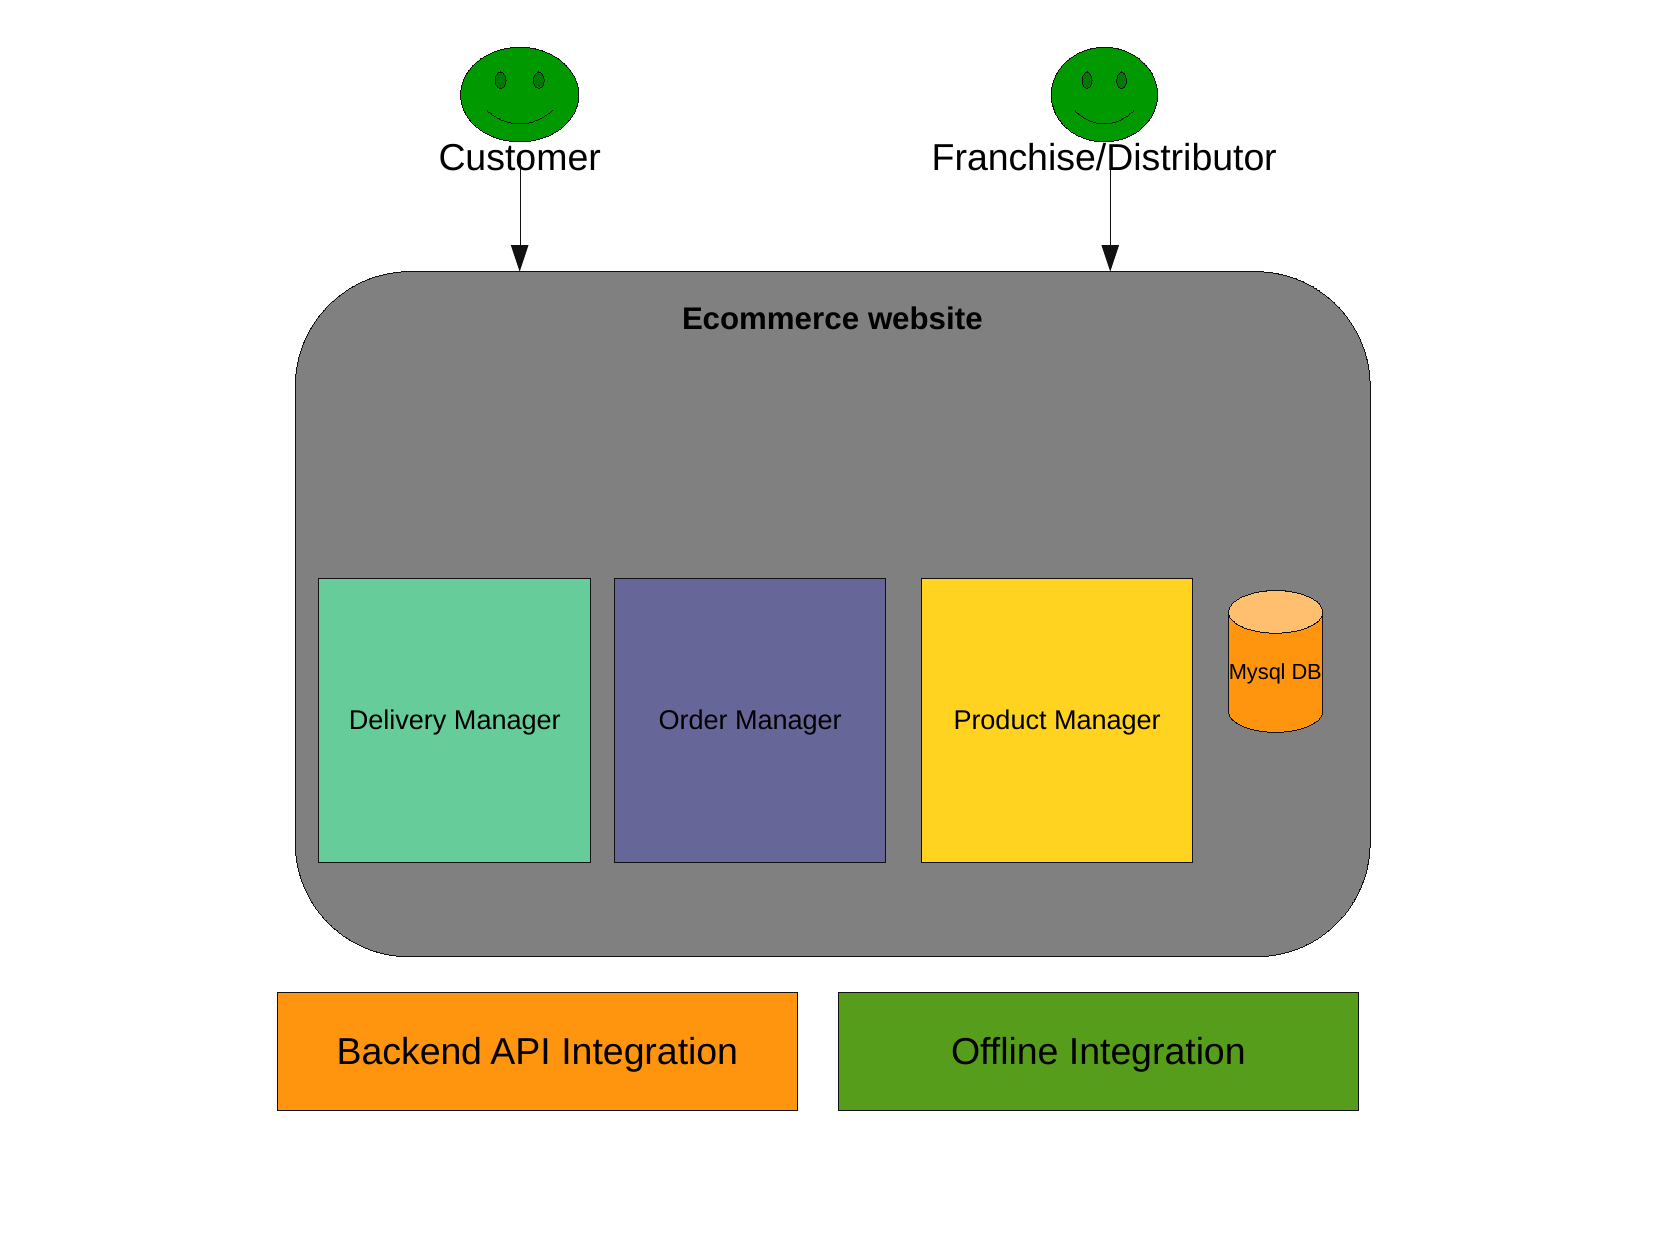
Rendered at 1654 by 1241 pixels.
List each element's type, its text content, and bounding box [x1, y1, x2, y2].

text_box Backend API Integration [277, 992, 798, 1111]
text_box Product Manager [921, 578, 1193, 863]
text_box Offline Integration [838, 992, 1359, 1111]
text_box Mysql DB [1228, 615, 1323, 733]
text_box Ecommerce website [295, 271, 1371, 957]
text_box Order Manager [614, 578, 886, 863]
text_box Customer [460, 47, 579, 142]
text_box Delivery Manager [318, 578, 591, 863]
text_box Franchise/Distributor [1051, 47, 1158, 142]
